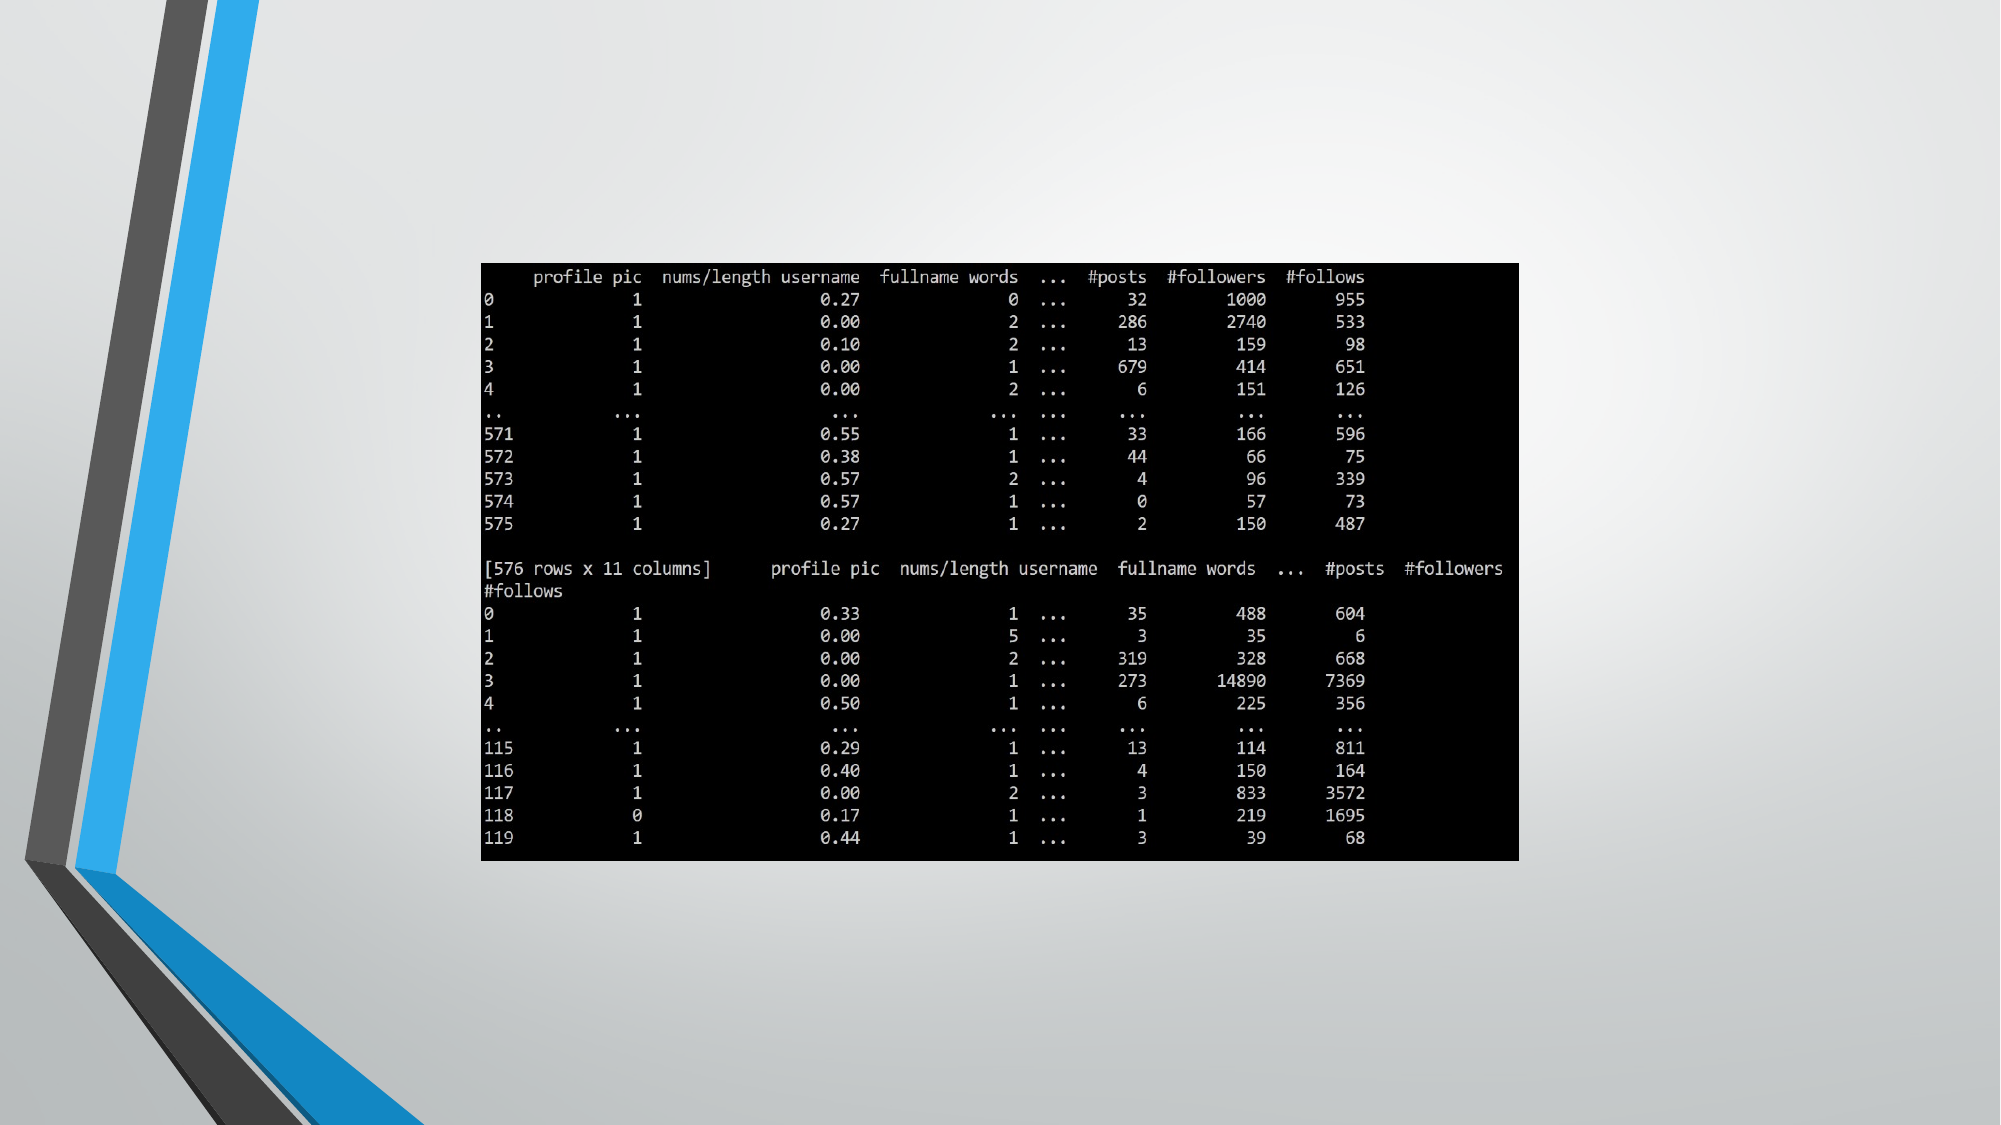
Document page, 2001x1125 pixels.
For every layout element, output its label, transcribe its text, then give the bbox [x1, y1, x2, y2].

picture [481, 264, 1519, 861]
title SCREEN SHOT [243, 0, 1887, 132]
